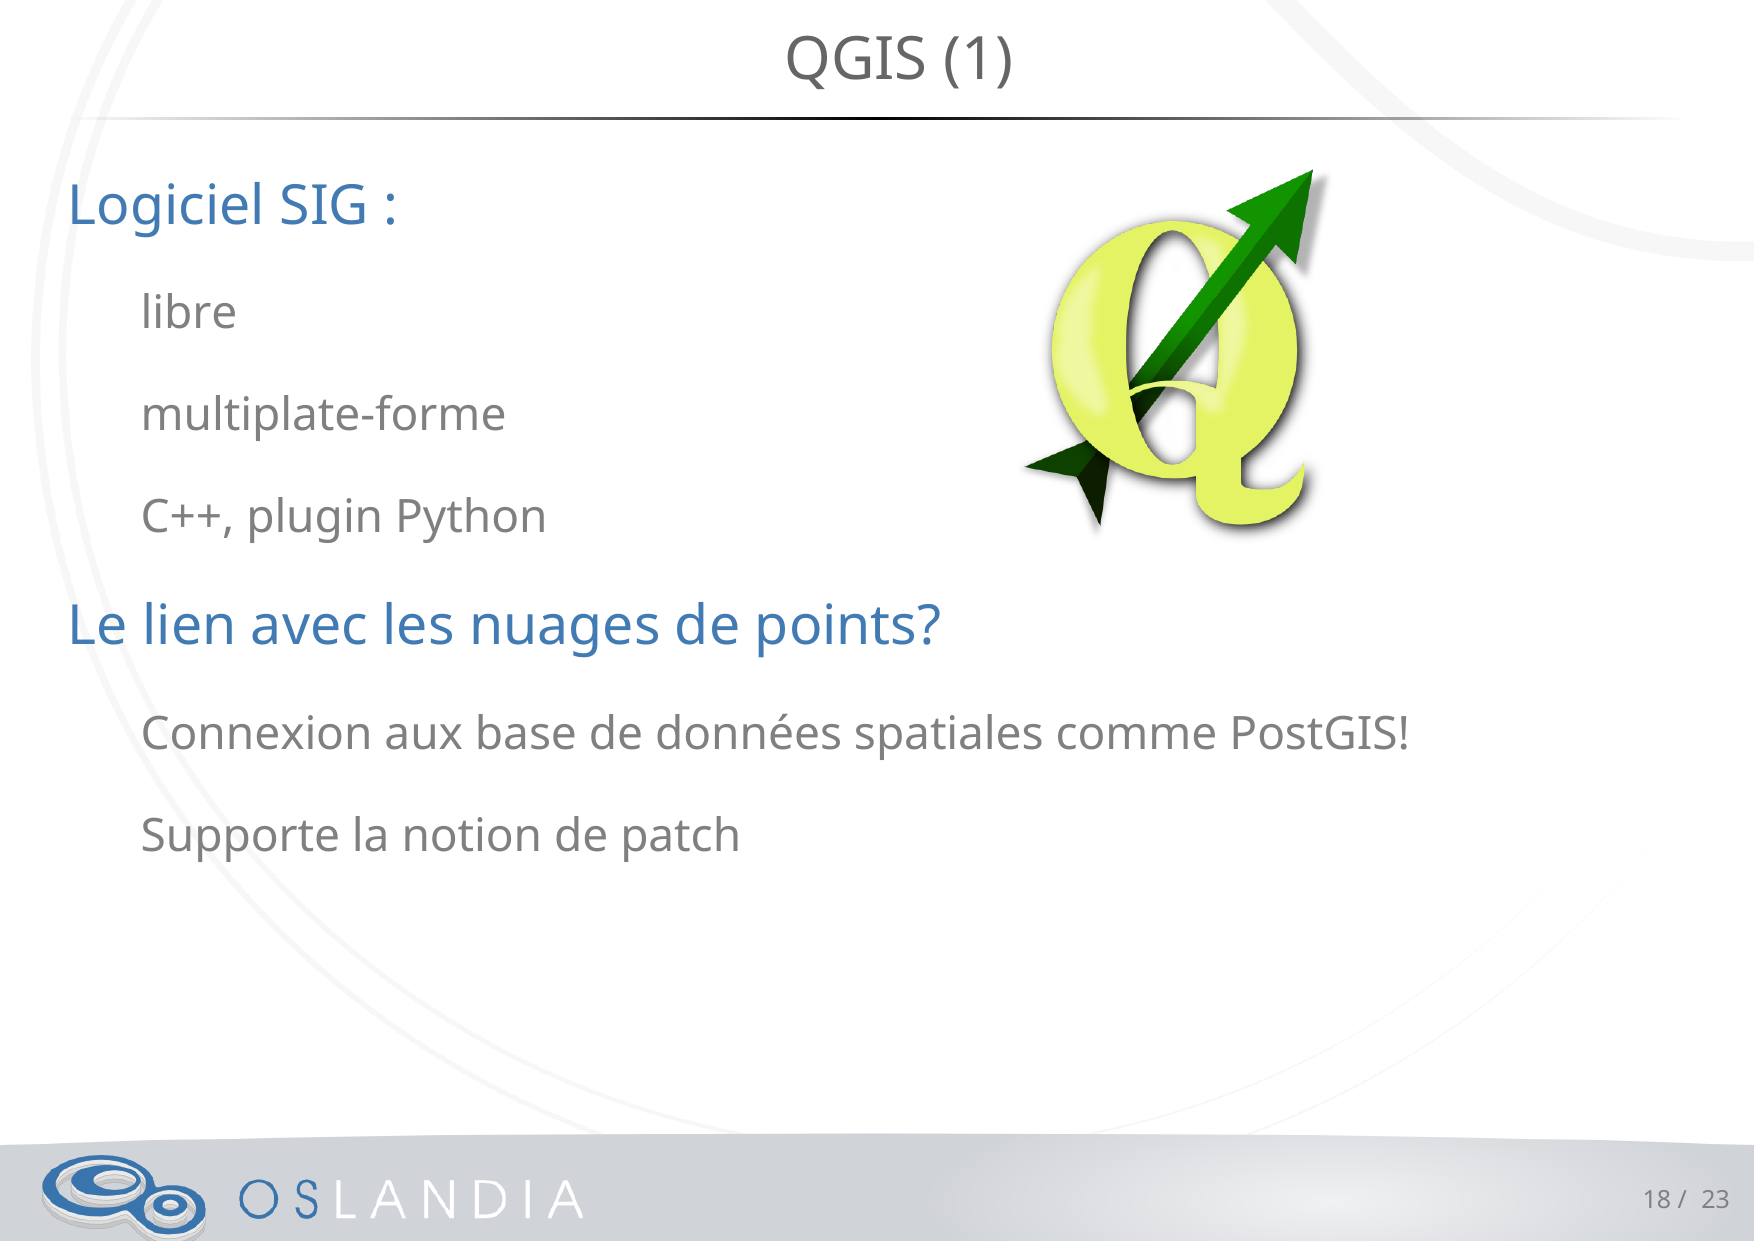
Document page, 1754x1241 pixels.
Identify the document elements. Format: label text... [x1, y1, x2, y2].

title QGIS (1) [31, 14, 1754, 98]
list Logiciel SIG : libre multiplate-forme C++, plugin Python Le lien avec les nuages de points? Connexion aux base de données spatiales comme PostGIS! Supporte la notion de patch [37, 165, 1710, 821]
picture [0, 0, 1754, 1241]
